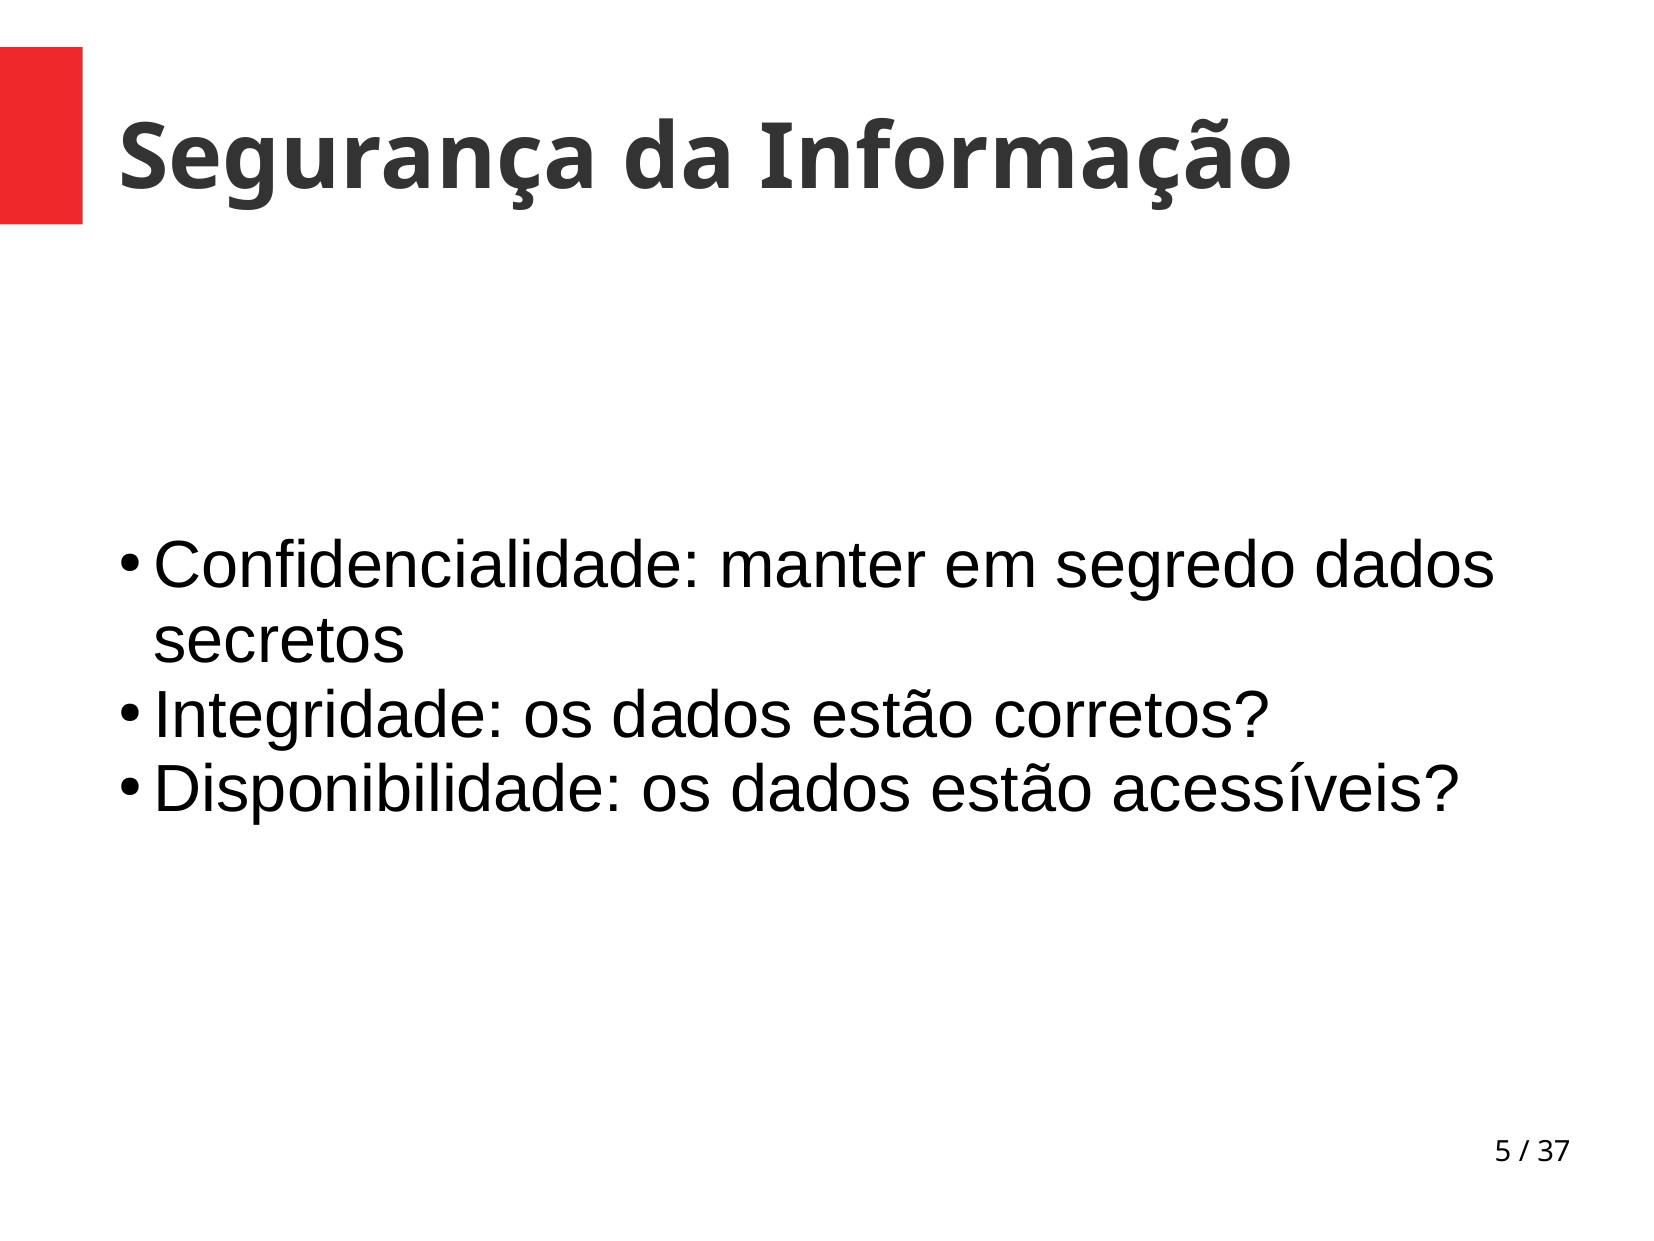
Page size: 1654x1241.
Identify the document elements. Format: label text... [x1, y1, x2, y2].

title Segurança da Informação [118, 49, 1571, 257]
subtitle Confidencialidade: manter em segredo dados secretos Integridade: os dados estão corretos? Disponibilidade: os dados estão acessíveis? [118, 354, 1536, 1074]
